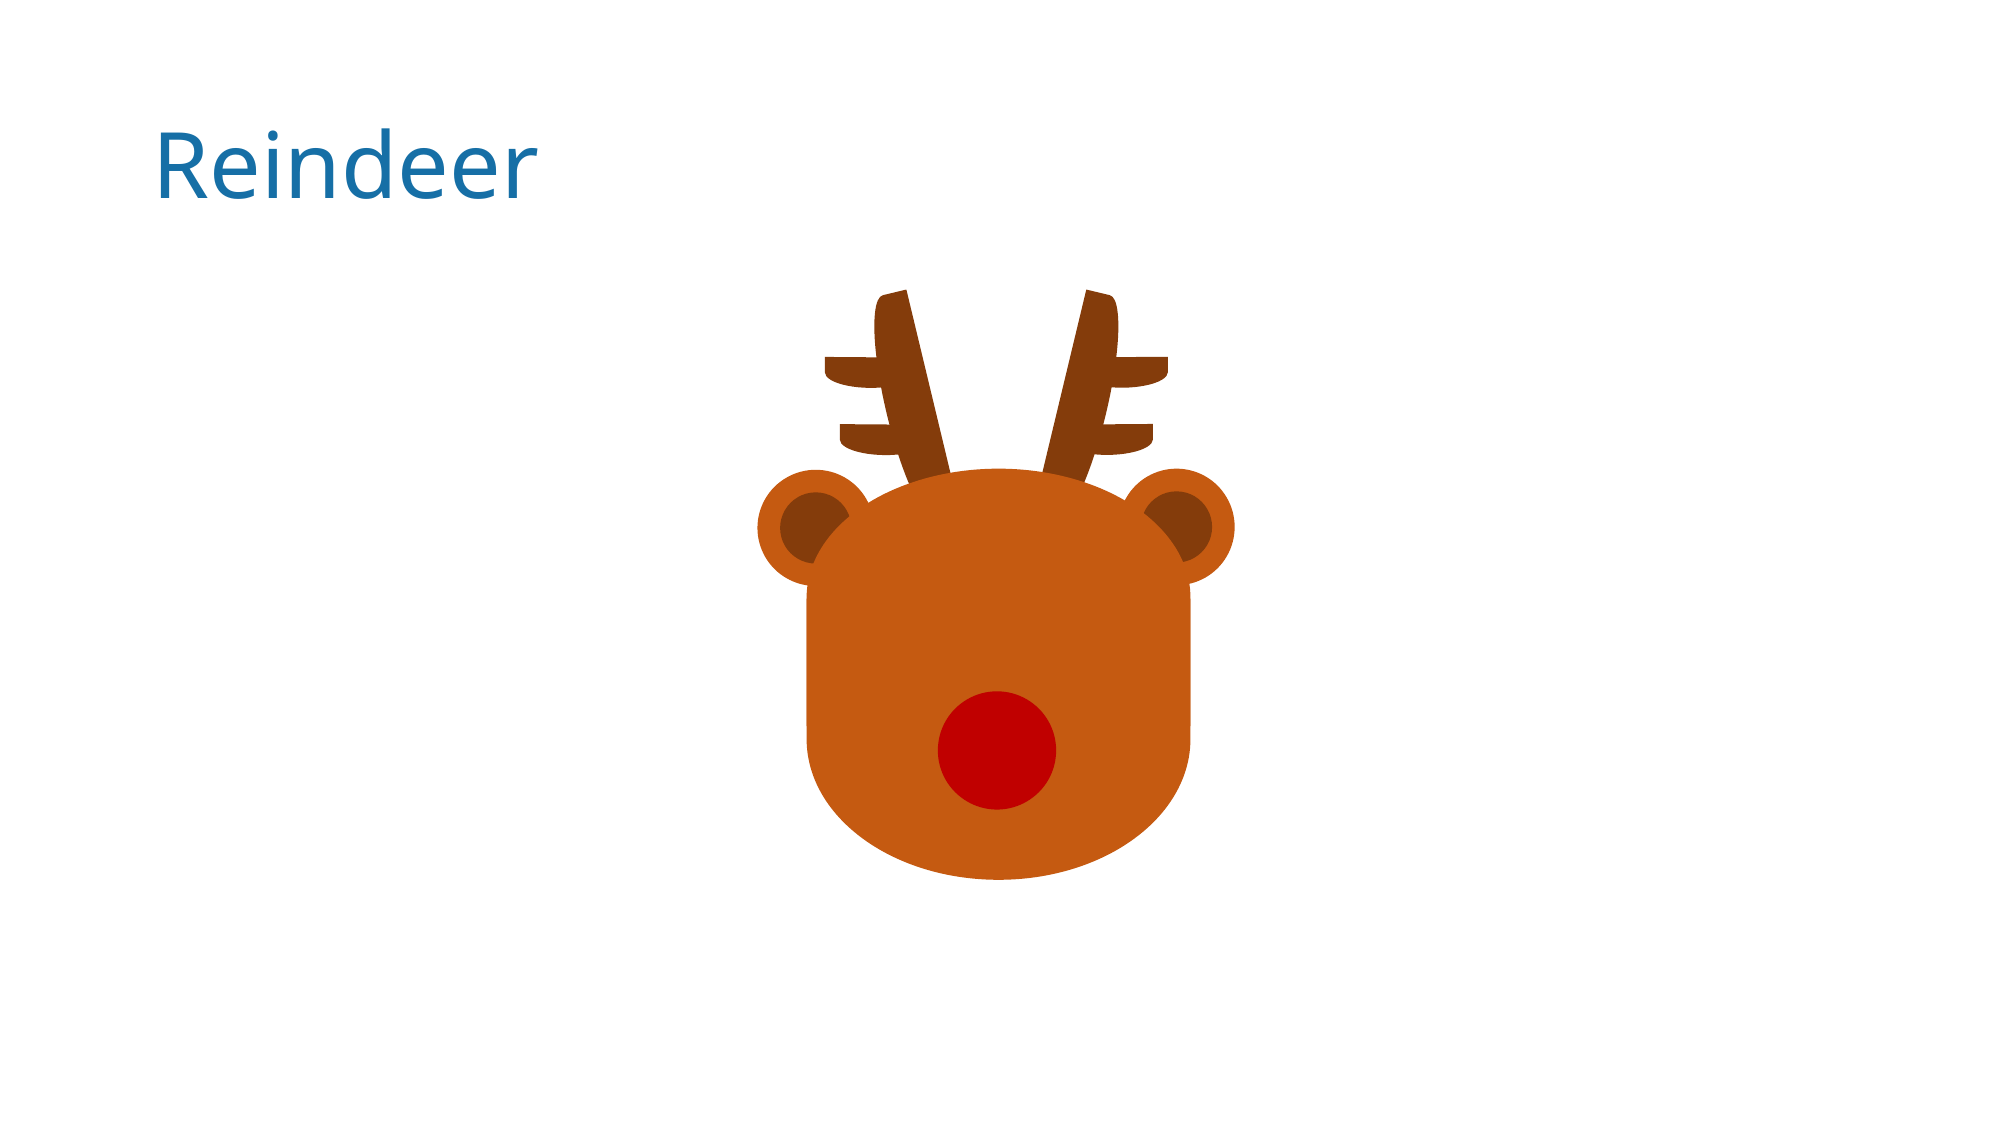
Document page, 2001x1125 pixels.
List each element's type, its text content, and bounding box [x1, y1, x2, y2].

text_box [757, 289, 1235, 880]
title Reindeer [137, 59, 1863, 278]
